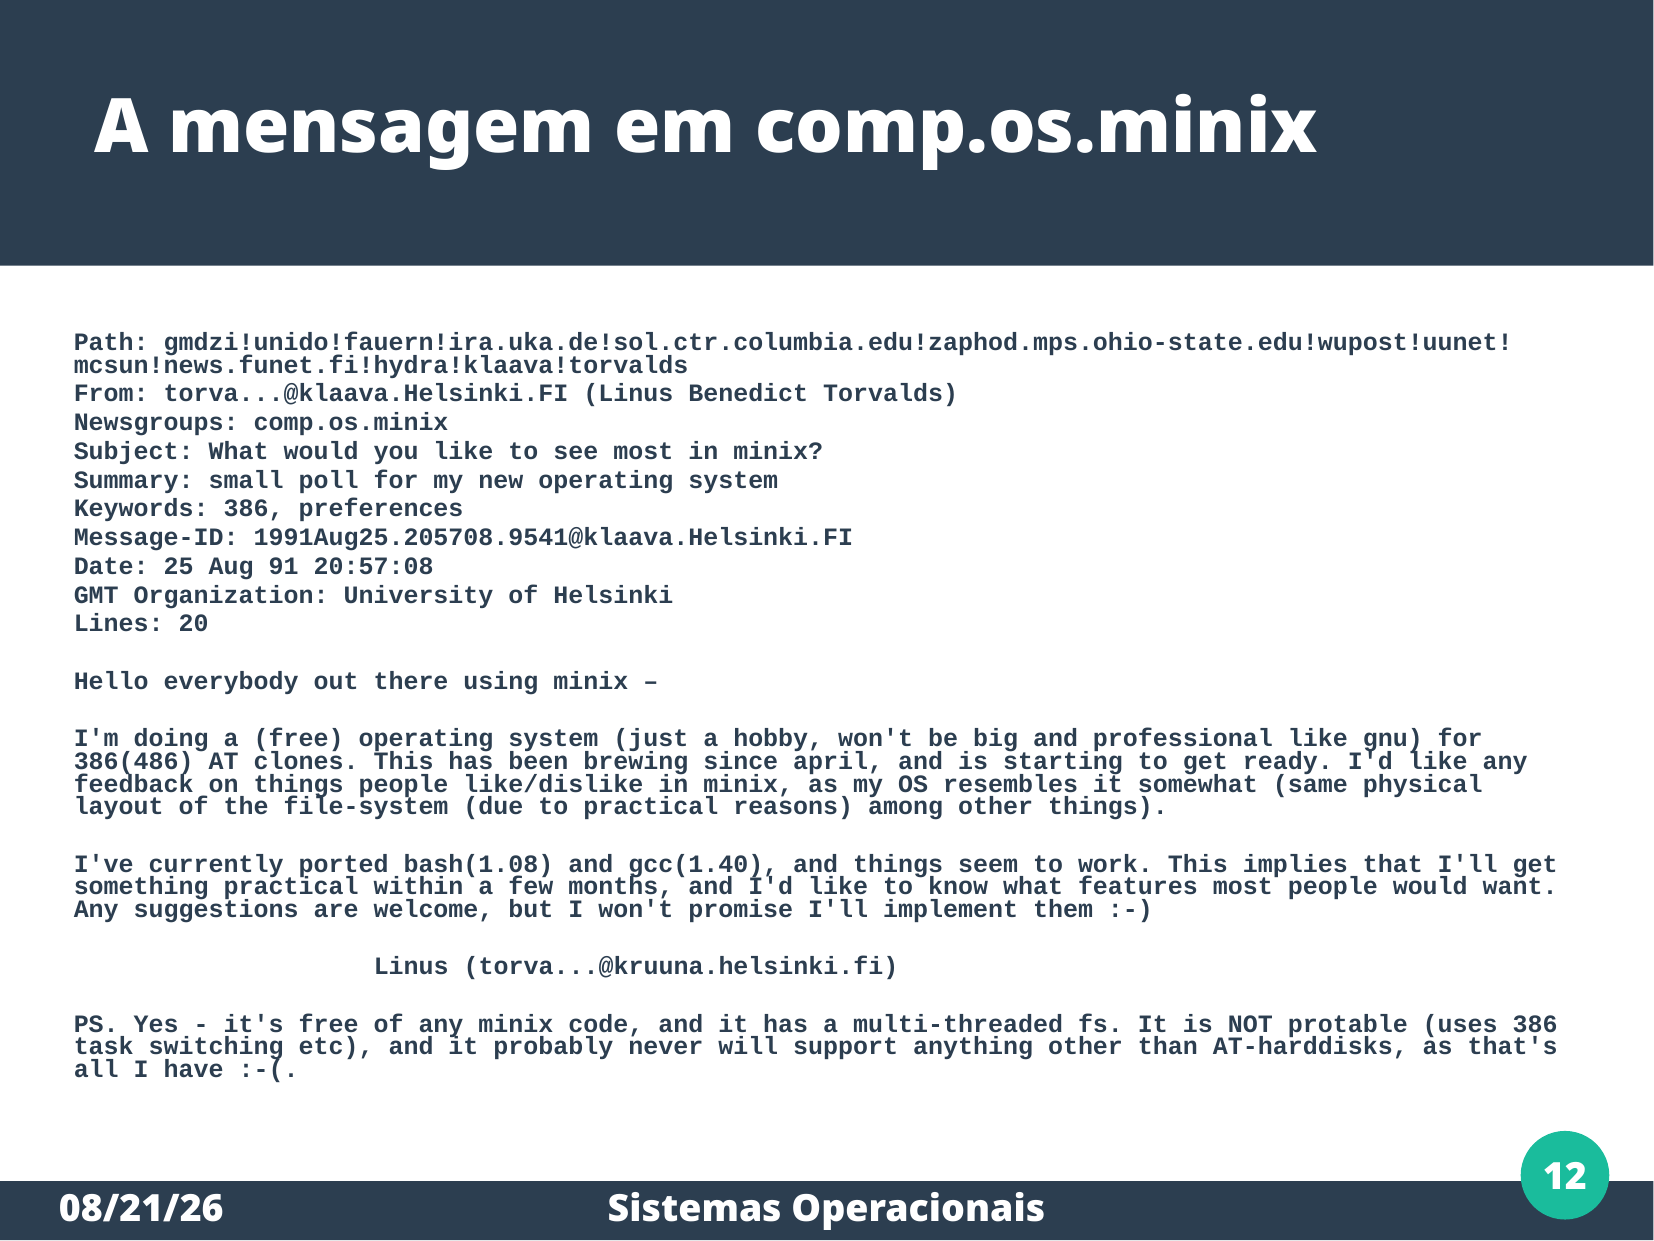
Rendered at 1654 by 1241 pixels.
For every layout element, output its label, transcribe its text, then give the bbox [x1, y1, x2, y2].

list Path: gmdzi!unido!fauern!ira.uka.de!sol.ctr.columbia.edu!zaphod.mps.ohio-state.edu!wupost!uunet!mcsun!news.funet.fi!hydra!klaava!torvalds From: torva...@klaava.Helsinki.FI (Linus Benedict Torvalds) Newsgroups: comp.os.minix Subject: What would you like to see most in minix? Summary: small poll for my new operating system Keywords: 386, preferences Message-ID: 1991Aug25.205708.9541@klaava.Helsinki.FI Date: 25 Aug 91 20:57:08 GMT Organization: University of Helsinki Lines: 20 Hello everybody out there using minix – I'm doing a (free) operating system (just a hobby, won't be big and professional like gnu) for 386(486) AT clones. This has been brewing since april, and is starting to get ready. I'd like any feedback on things people like/dislike in minix, as my OS resembles it somewhat (same physical layout of the file-system (due to practical reasons) among other things). I've currently ported bash(1.08) and gcc(1.40), and things seem to work. This implies that I'll get something practical within a few months, and I'd like to know what features most people would want. Any suggestions are welcome, but I won't promise I'll implement them :-) Linus (torva...@kruuna.helsinki.fi) PS. Yes - it's free of any minix code, and it has a multi-threaded fs. It is NOT protable (uses 386 task switching etc), and it probably never will support anything other than AT-harddisks, as that's all I have :-(. [59, 324, 1595, 1152]
title A mensagem em comp.os.minix [59, 49, 1595, 207]
